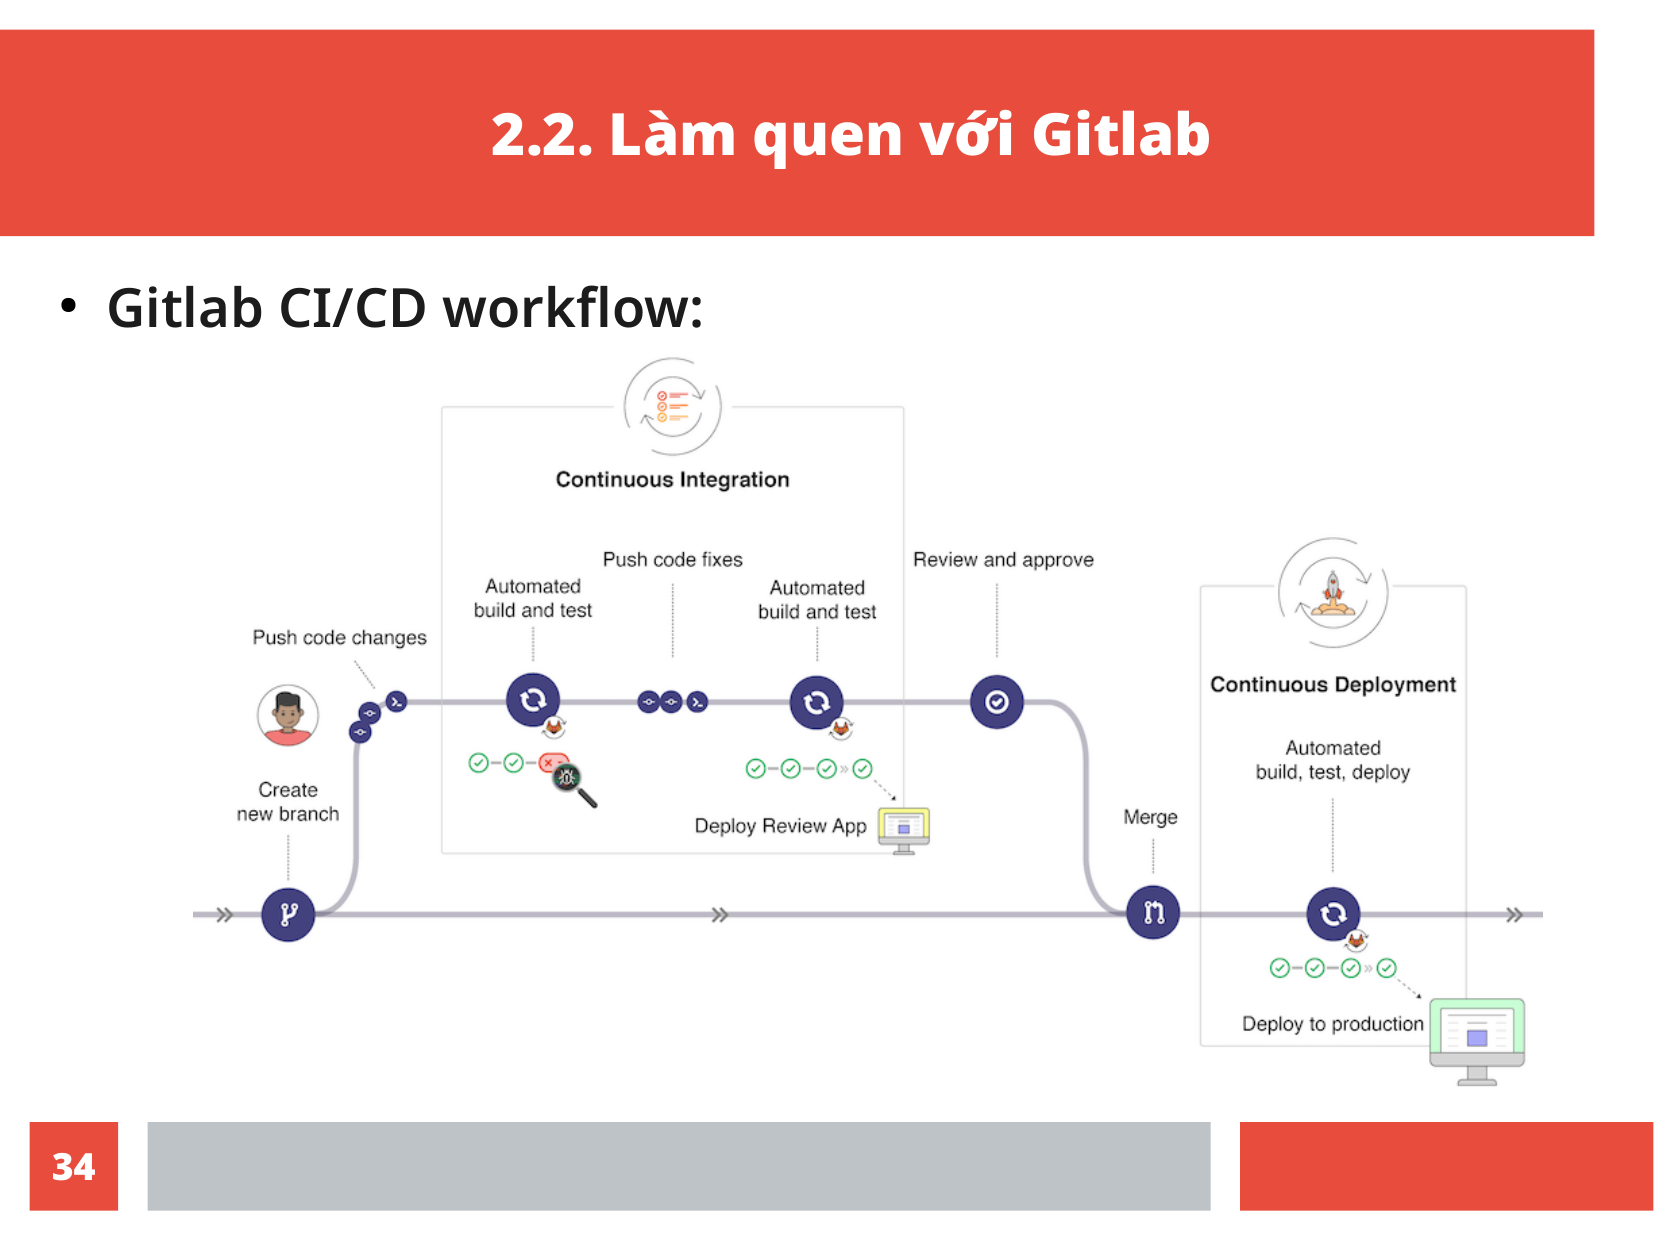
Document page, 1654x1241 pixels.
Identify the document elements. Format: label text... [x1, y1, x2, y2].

picture [193, 344, 1543, 1093]
title 2.2. Làm quen với Gitlab [59, 59, 1595, 207]
list Gitlab CI/CD workflow: [59, 270, 1591, 1093]
